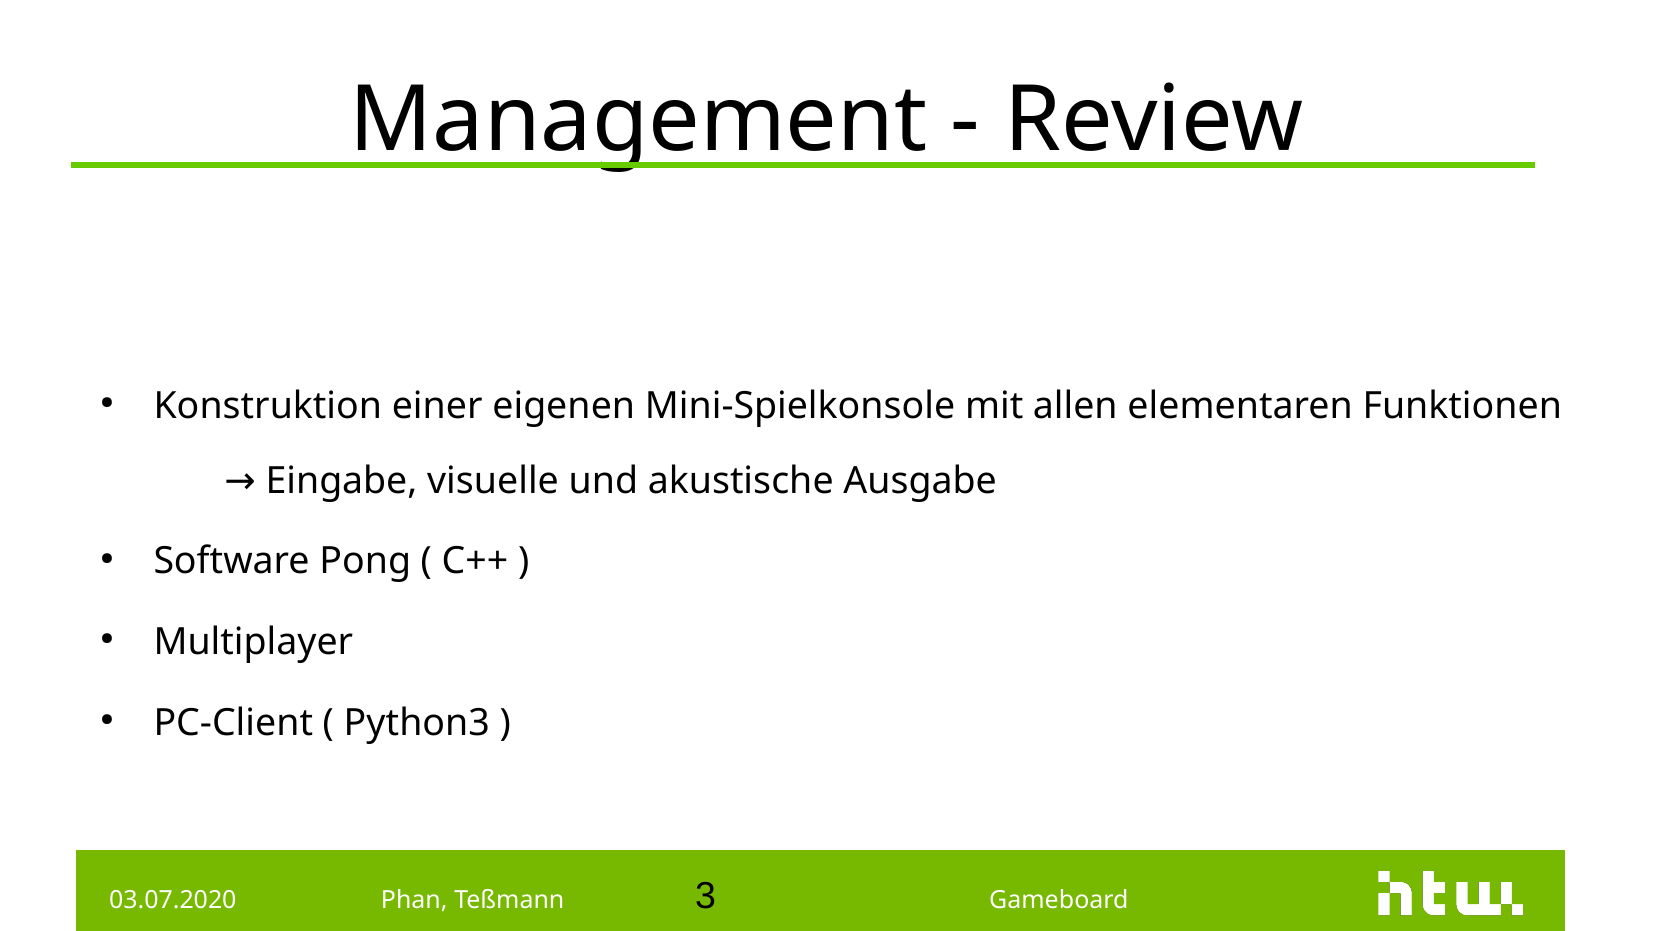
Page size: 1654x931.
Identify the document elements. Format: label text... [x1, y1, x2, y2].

text_box <number> [680, 866, 898, 924]
title Management - Review [82, 37, 1571, 193]
picture [0, 0, 1654, 931]
list Konstruktion einer eigenen Mini-Spielkonsole mit allen elementaren Funktionen → Eingabe, visuelle und akustische Ausgabe Software Pong ( C++ ) Multiplayer PC-Client ( Python3 ) [82, 217, 1571, 758]
